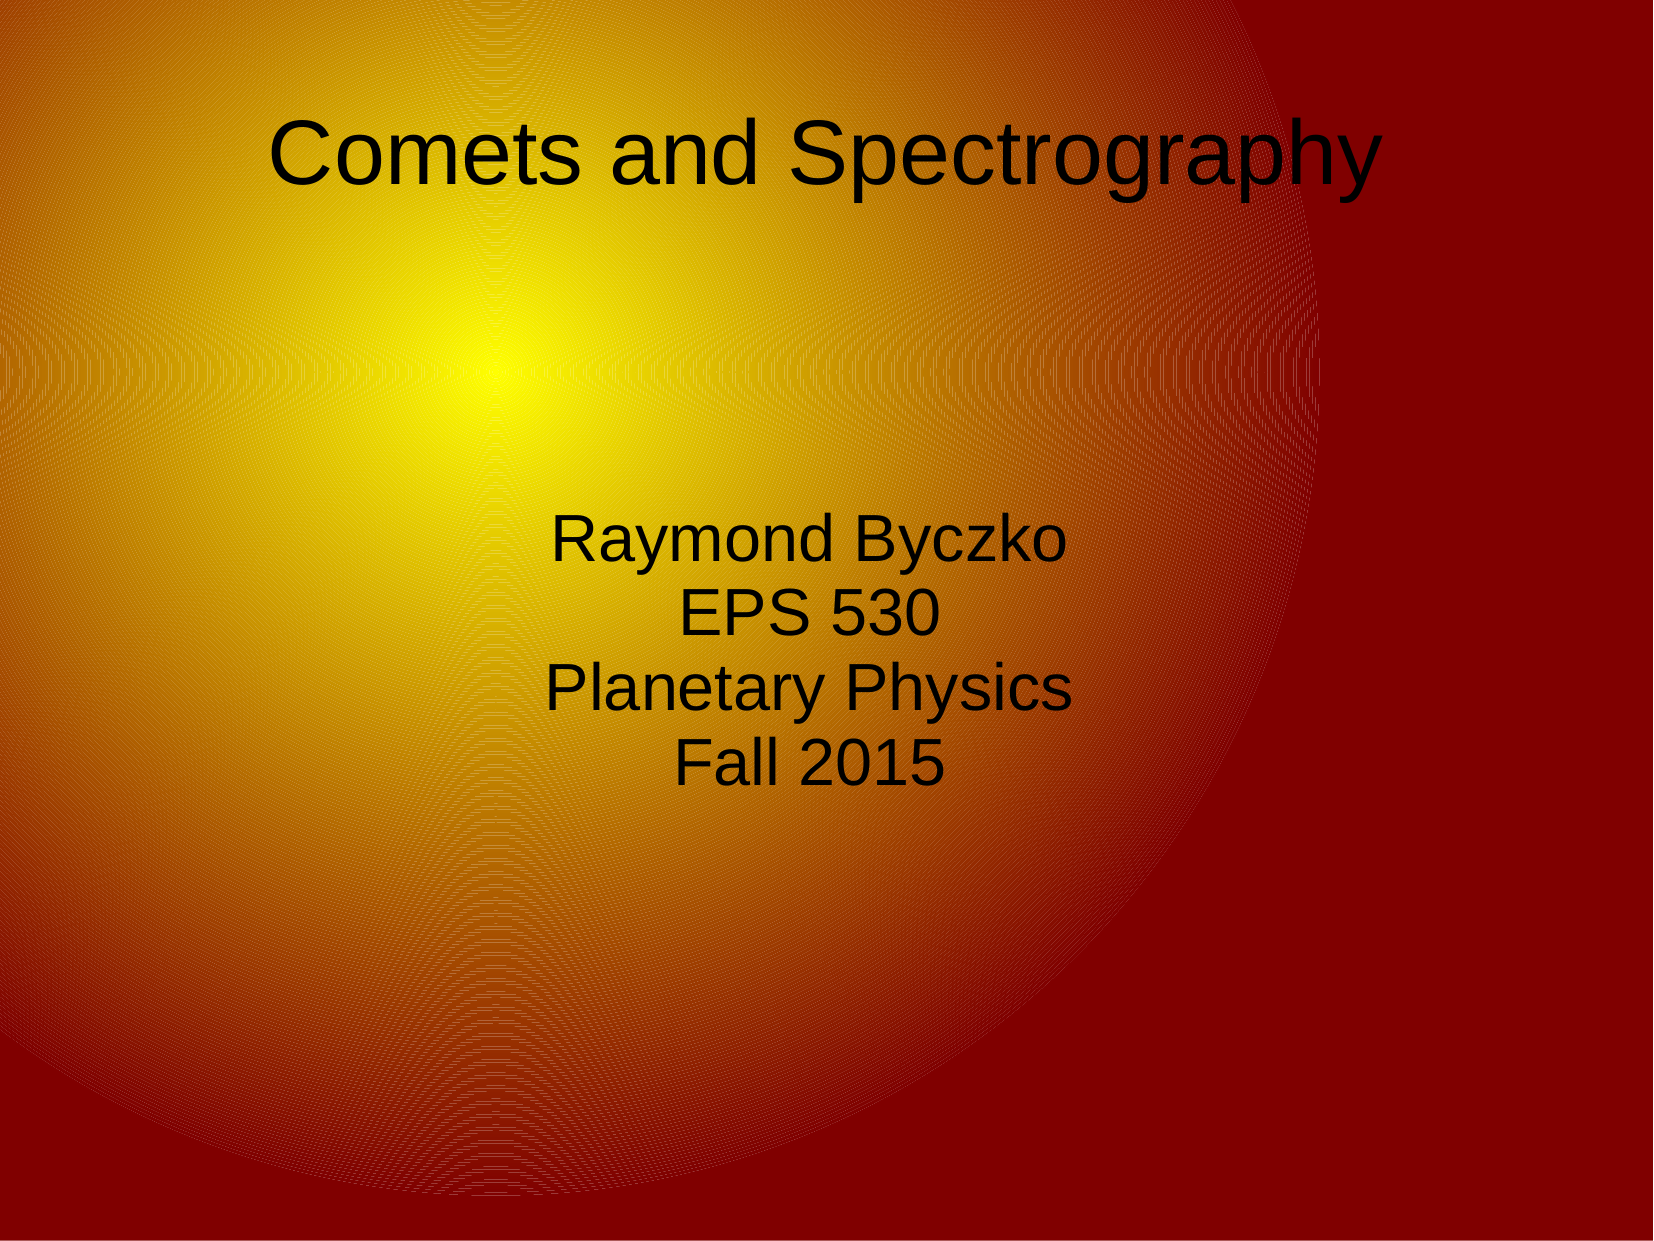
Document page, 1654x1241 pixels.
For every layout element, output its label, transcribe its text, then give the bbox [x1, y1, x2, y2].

title Comets and Spectrography [82, 49, 1571, 257]
subtitle Raymond Byczko EPS 530 Planetary Physics Fall 2015 [82, 290, 1538, 1010]
